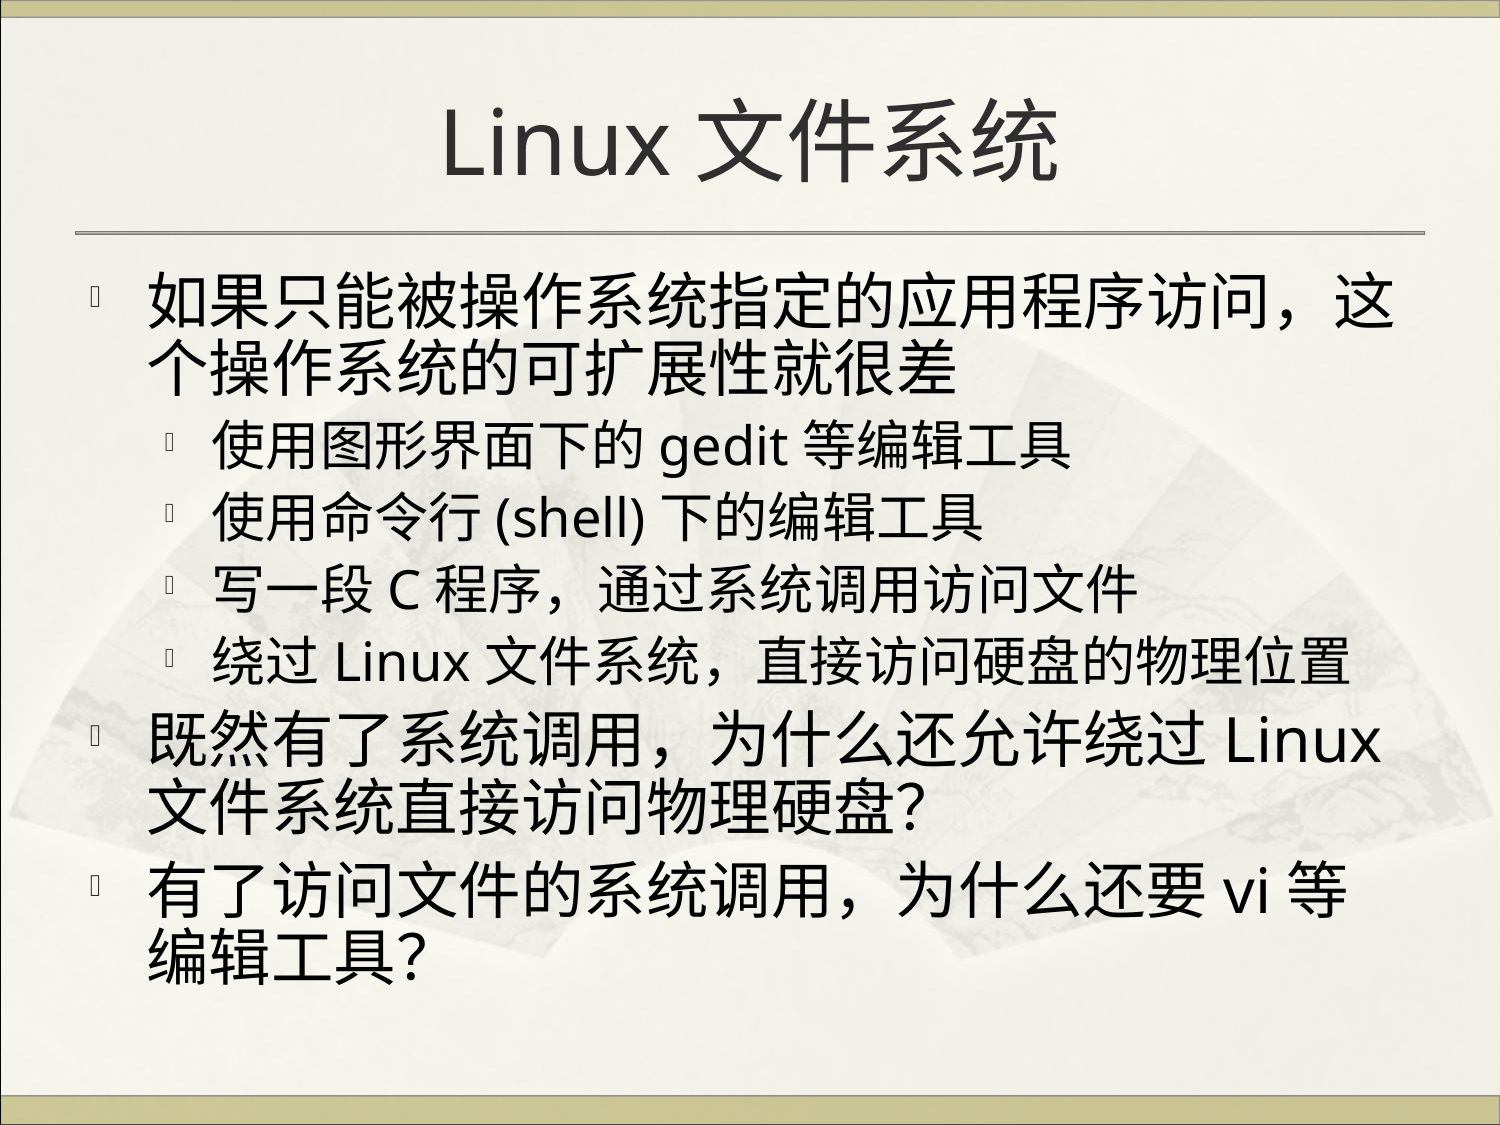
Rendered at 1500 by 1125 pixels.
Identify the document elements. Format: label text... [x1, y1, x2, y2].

list 如果只能被操作系统指定的应用程序访问，这个操作系统的可扩展性就很差 使用图形界面下的gedit等编辑工具 使用命令行(shell)下的编辑工具 写一段C程序，通过系统调用访问文件 绕过Linux文件系统，直接访问硬盘的物理位置 既然有了系统调用，为什么还允许绕过Linux文件系统直接访问物理硬盘？ 有了访问文件的系统调用，为什么还要vi等编辑工具？ [75, 262, 1426, 1032]
picture [0, 0, 1500, 1125]
title Linux文件系统 [75, 45, 1426, 233]
